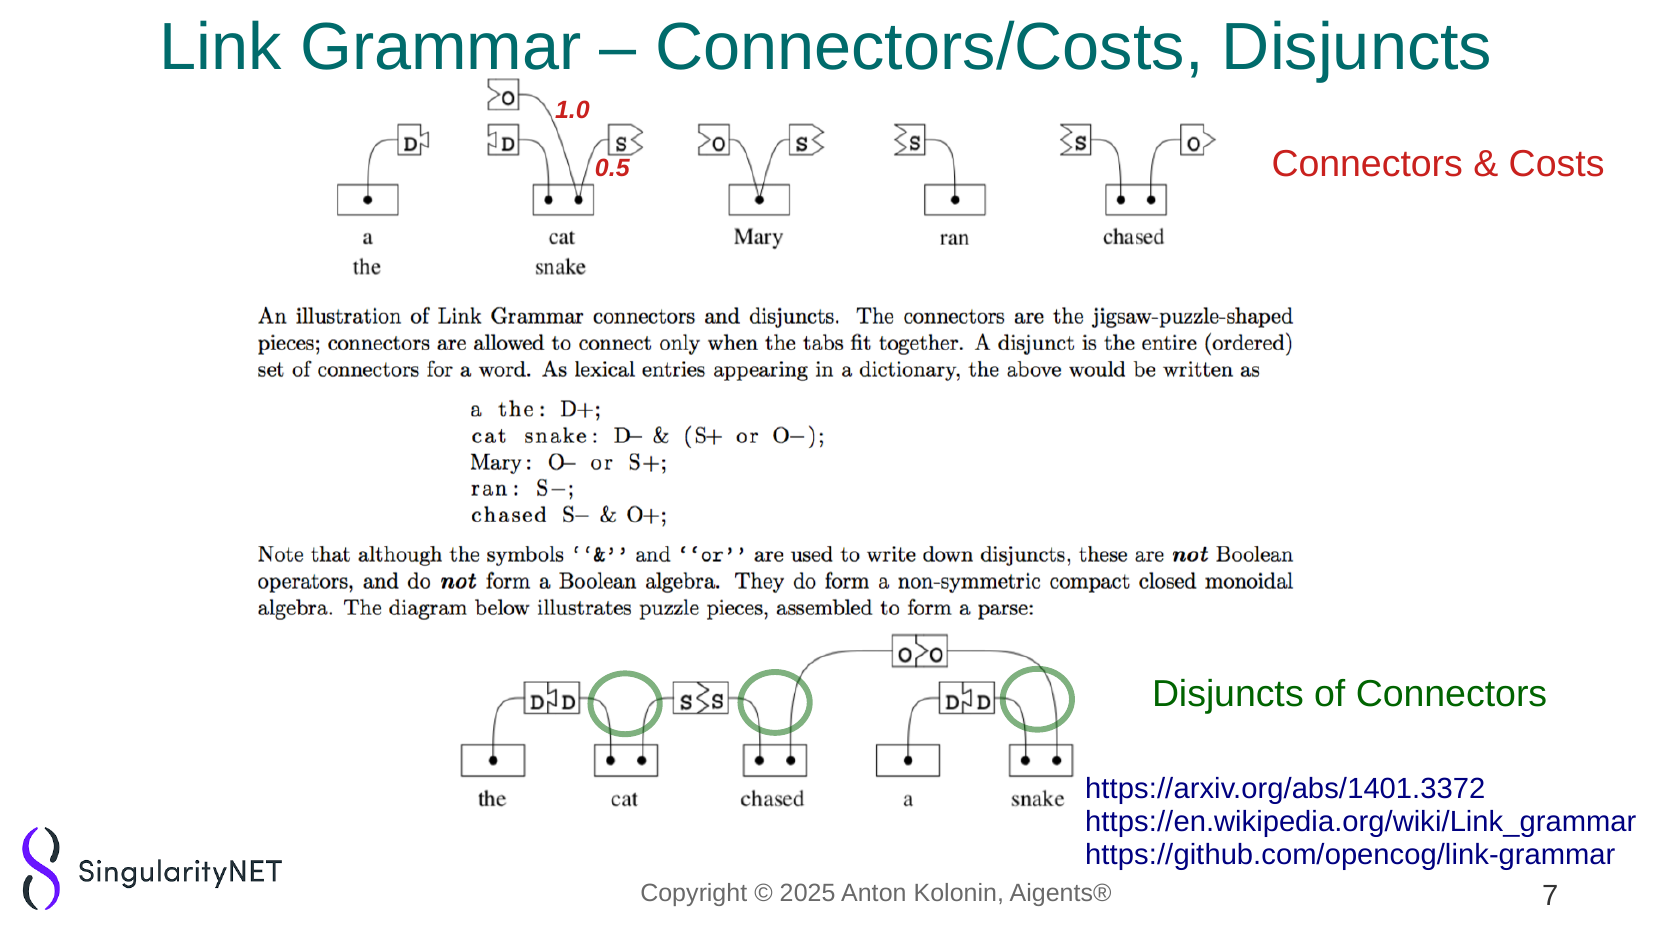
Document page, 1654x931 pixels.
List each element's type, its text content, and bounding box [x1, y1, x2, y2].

text_box 1.0 [540, 87, 605, 131]
text_box Connectors & Costs [1256, 134, 1620, 192]
text_box 0.5 [580, 145, 645, 189]
picture [228, 96, 1326, 817]
picture [22, 827, 283, 910]
text_box Link Grammar – Connectors/Costs, Disjuncts [0, 0, 1654, 96]
text_box https://arxiv.org/abs/1401.3372 https://en.wikipedia.org/wiki/Link_grammar https://github.com/opencog/link-grammar [1070, 764, 1653, 878]
text_box Disjuncts of Connectors [1137, 664, 1563, 722]
